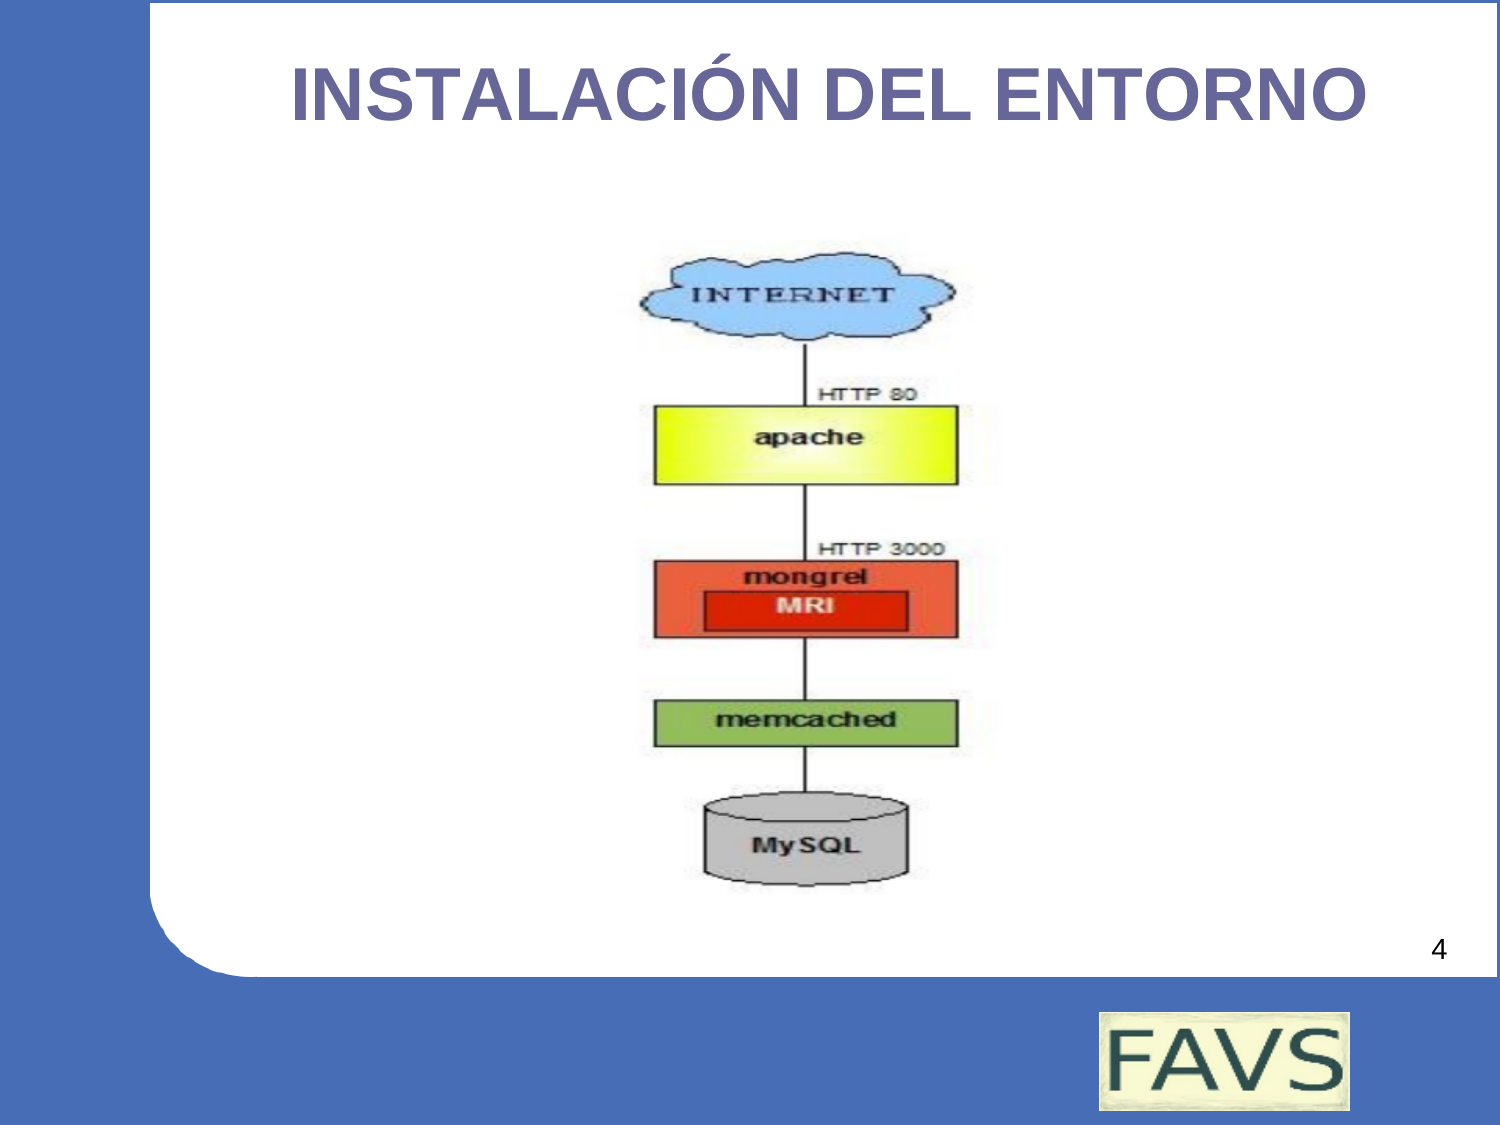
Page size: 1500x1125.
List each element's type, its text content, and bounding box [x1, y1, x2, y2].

title INSTALACIÓN DEL ENTORNO [212, 24, 1447, 164]
picture [0, 0, 1500, 1125]
